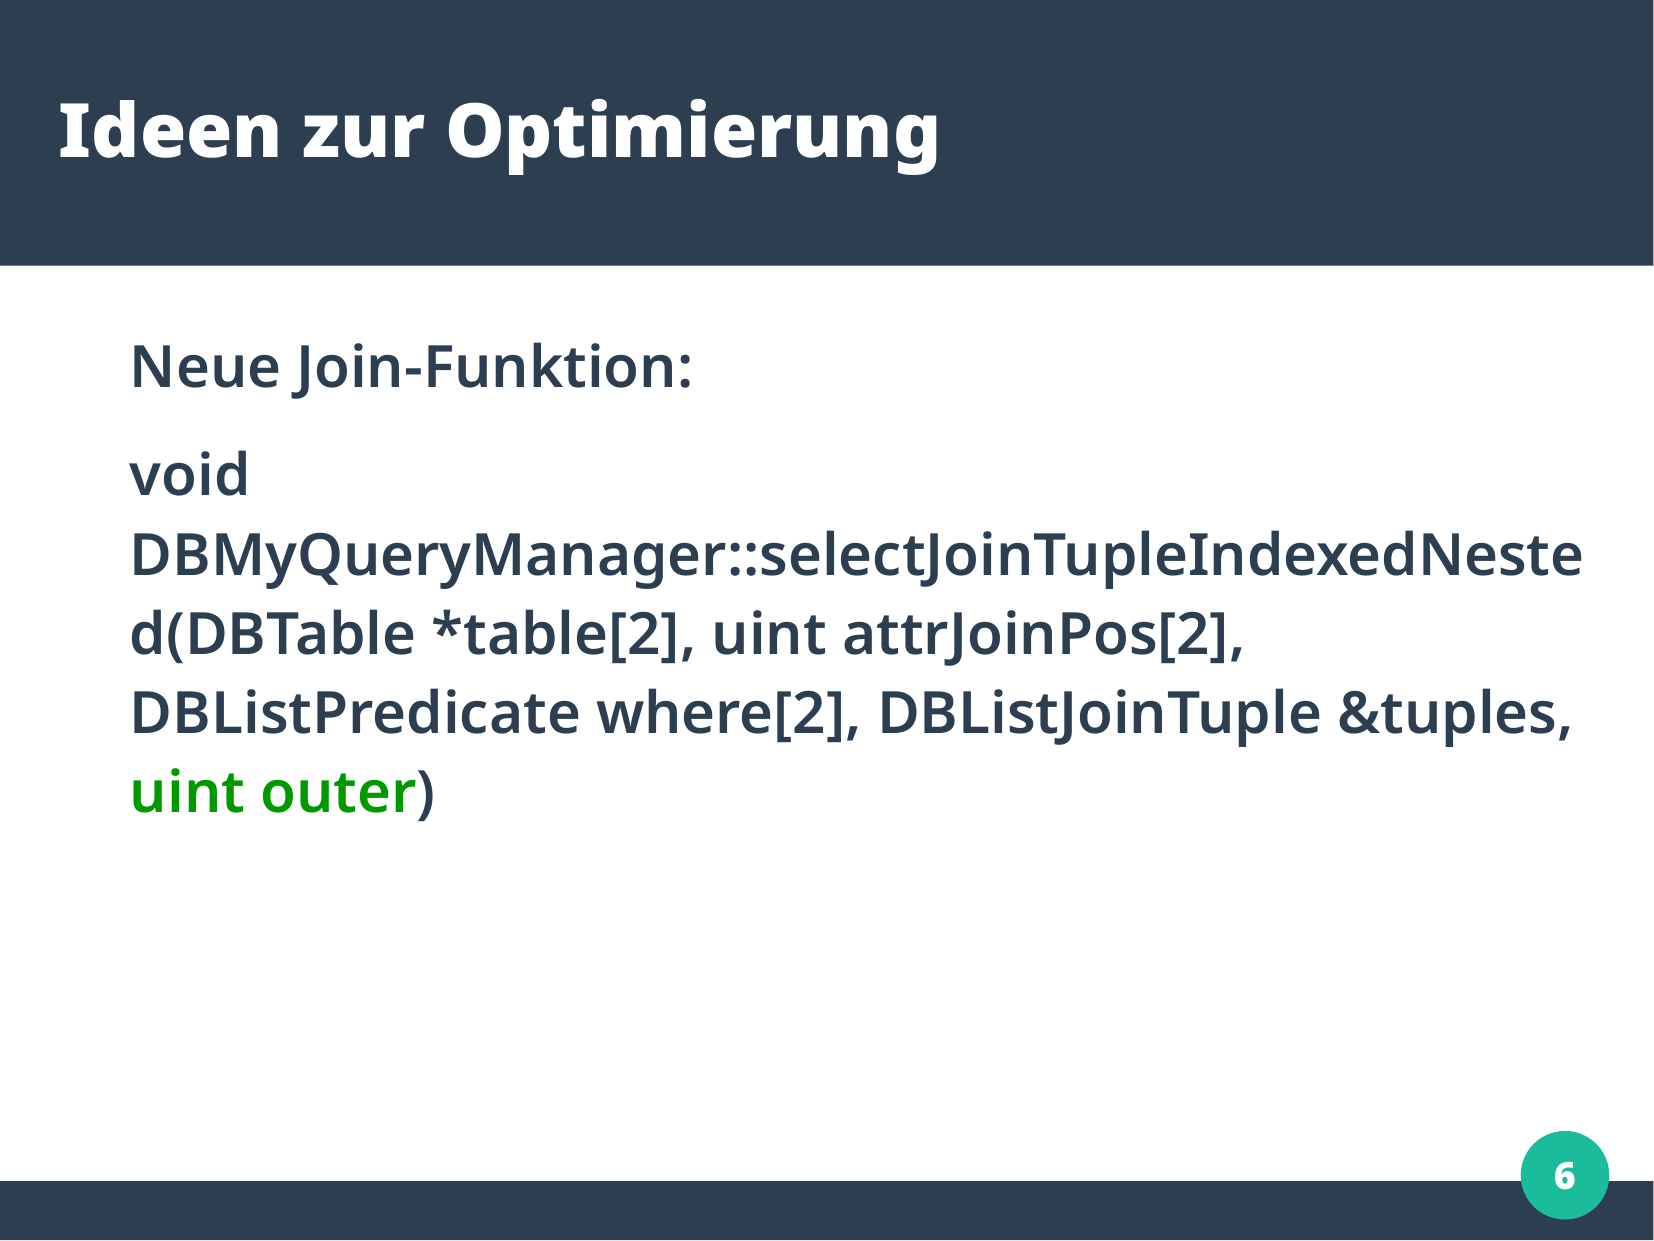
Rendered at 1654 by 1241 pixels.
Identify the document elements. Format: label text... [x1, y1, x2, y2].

list Neue Join-Funktion: void DBMyQueryManager::selectJoinTupleIndexedNested(DBTable *table[2], uint attrJoinPos[2], DBListPredicate where[2], DBListJoinTuple &tuples, uint outer) [59, 324, 1595, 1152]
title Ideen zur Optimierung [59, 49, 1595, 207]
